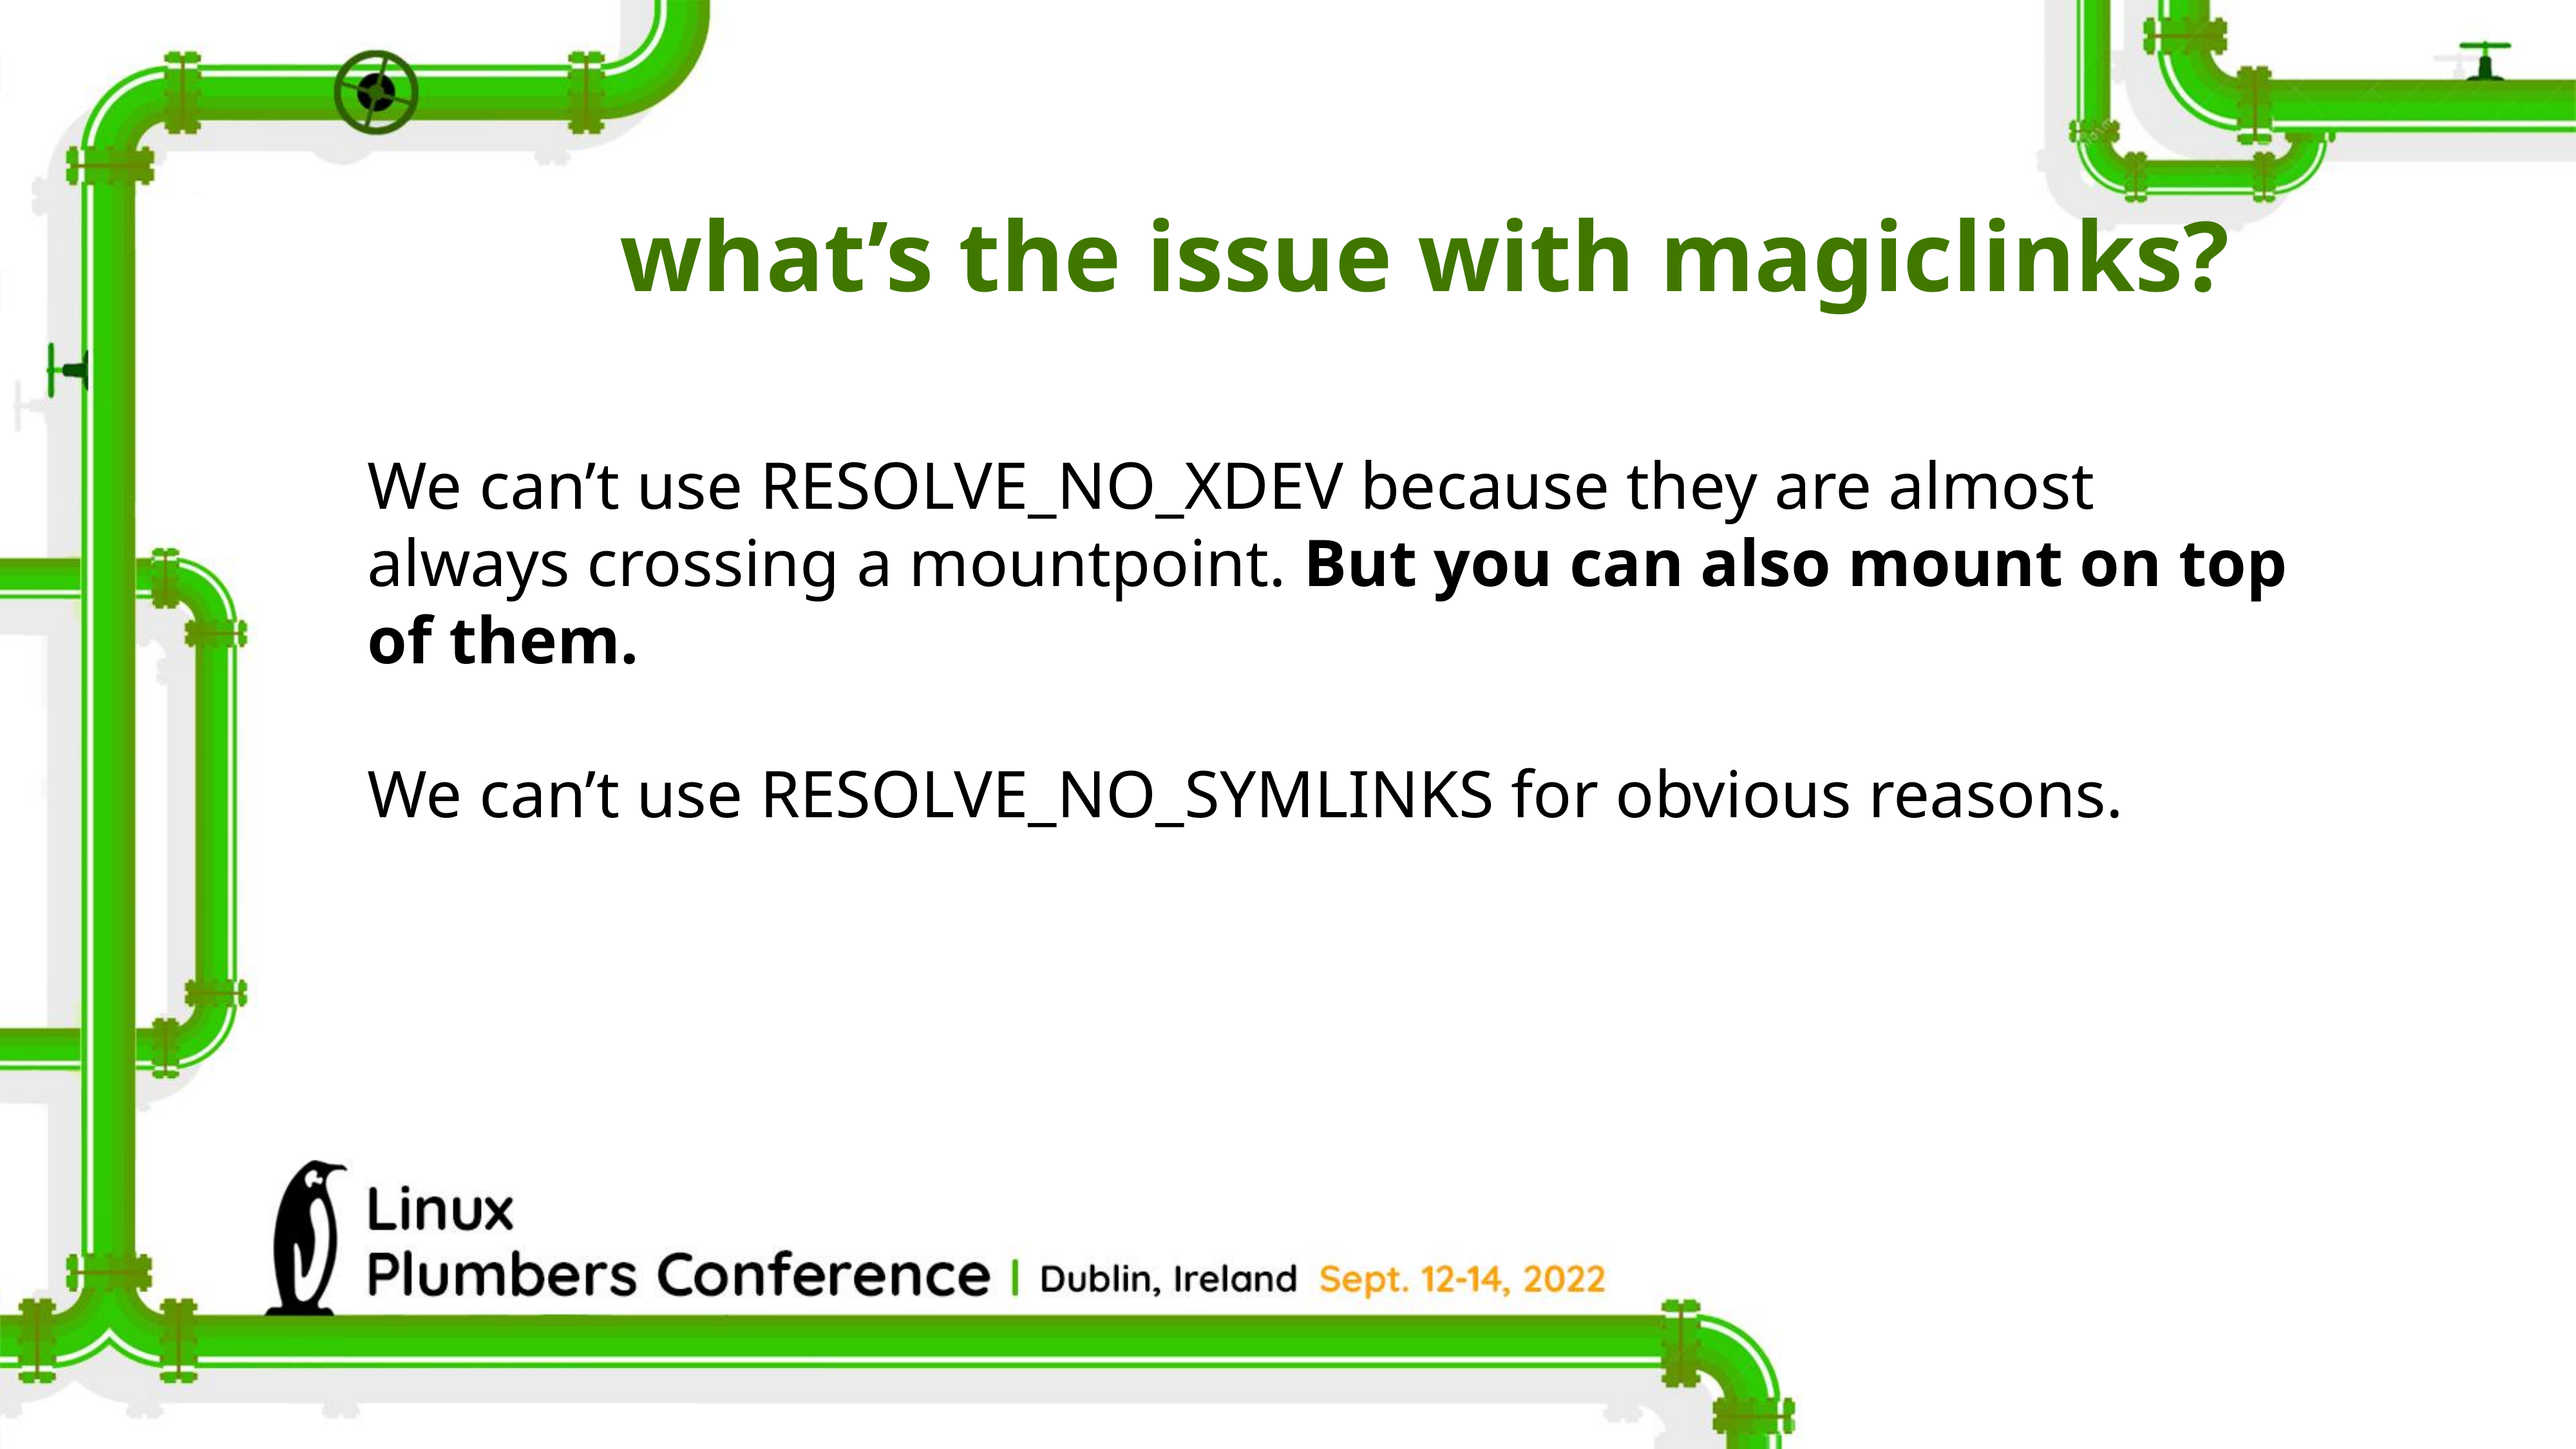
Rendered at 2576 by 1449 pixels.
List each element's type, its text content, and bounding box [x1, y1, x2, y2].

text_box We can’t use RESOLVE_NO_XDEV because they are almost always crossing a mountpoint. But you can also mount on top of them. We can’t use RESOLVE_NO_SYMLINKS for obvious reasons. [362, 464, 2316, 837]
picture [0, 0, 2576, 1449]
text_box what’s the issue with magiclinks? [362, 189, 2488, 464]
